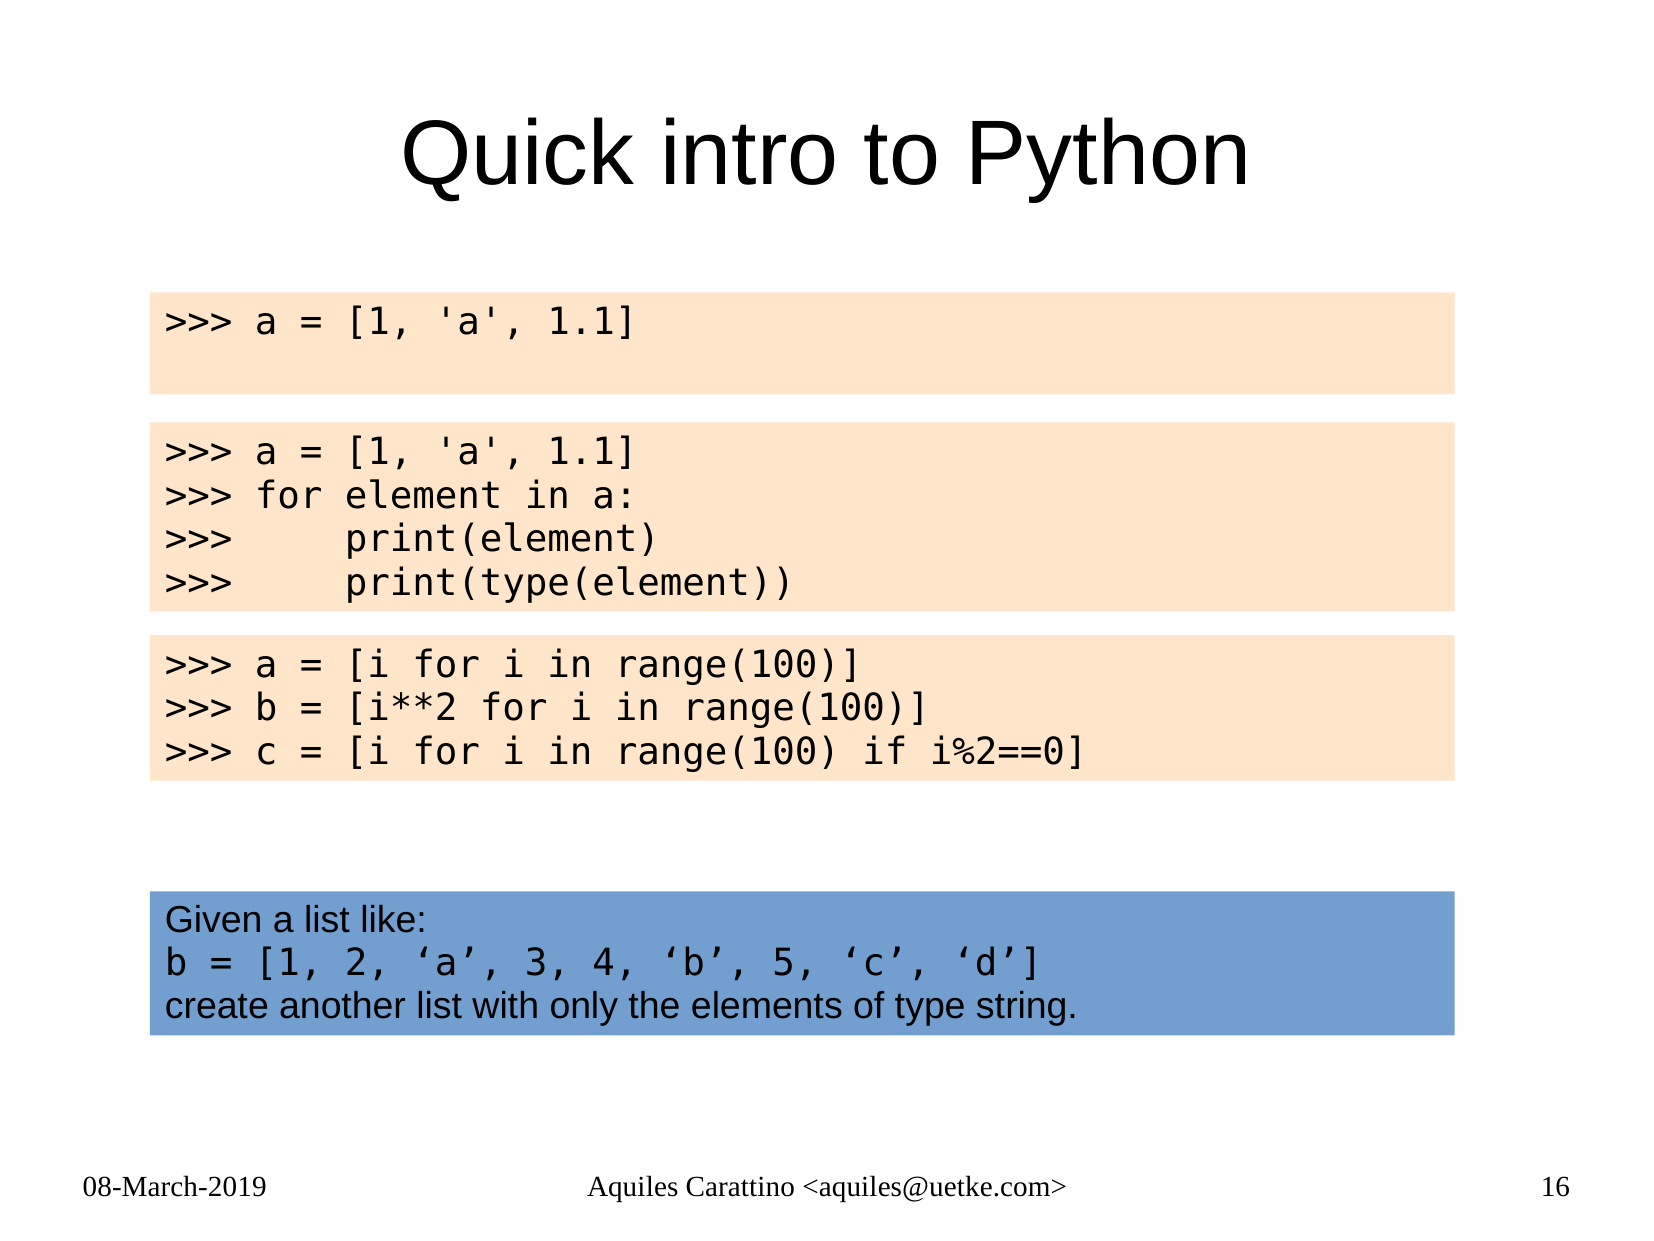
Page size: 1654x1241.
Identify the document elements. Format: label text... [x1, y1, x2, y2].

text_box >>> a = [1, 'a', 1.1] [149, 292, 1455, 395]
title Quick intro to Python [82, 49, 1571, 257]
text_box Given a list like: b = [1, 2, ‘a’, 3, 4, ‘b’, 5, ‘c’, ‘d’] create another list with only the elements of type string. [149, 891, 1455, 1036]
text_box >>> a = [i for i in range(100)] >>> b = [i**2 for i in range(100)] >>> c = [i for i in range(100) if i%2==0] [149, 635, 1455, 781]
text_box >>> a = [1, 'a', 1.1] >>> for element in a: >>> print(element) >>> print(type(element)) [149, 422, 1455, 612]
